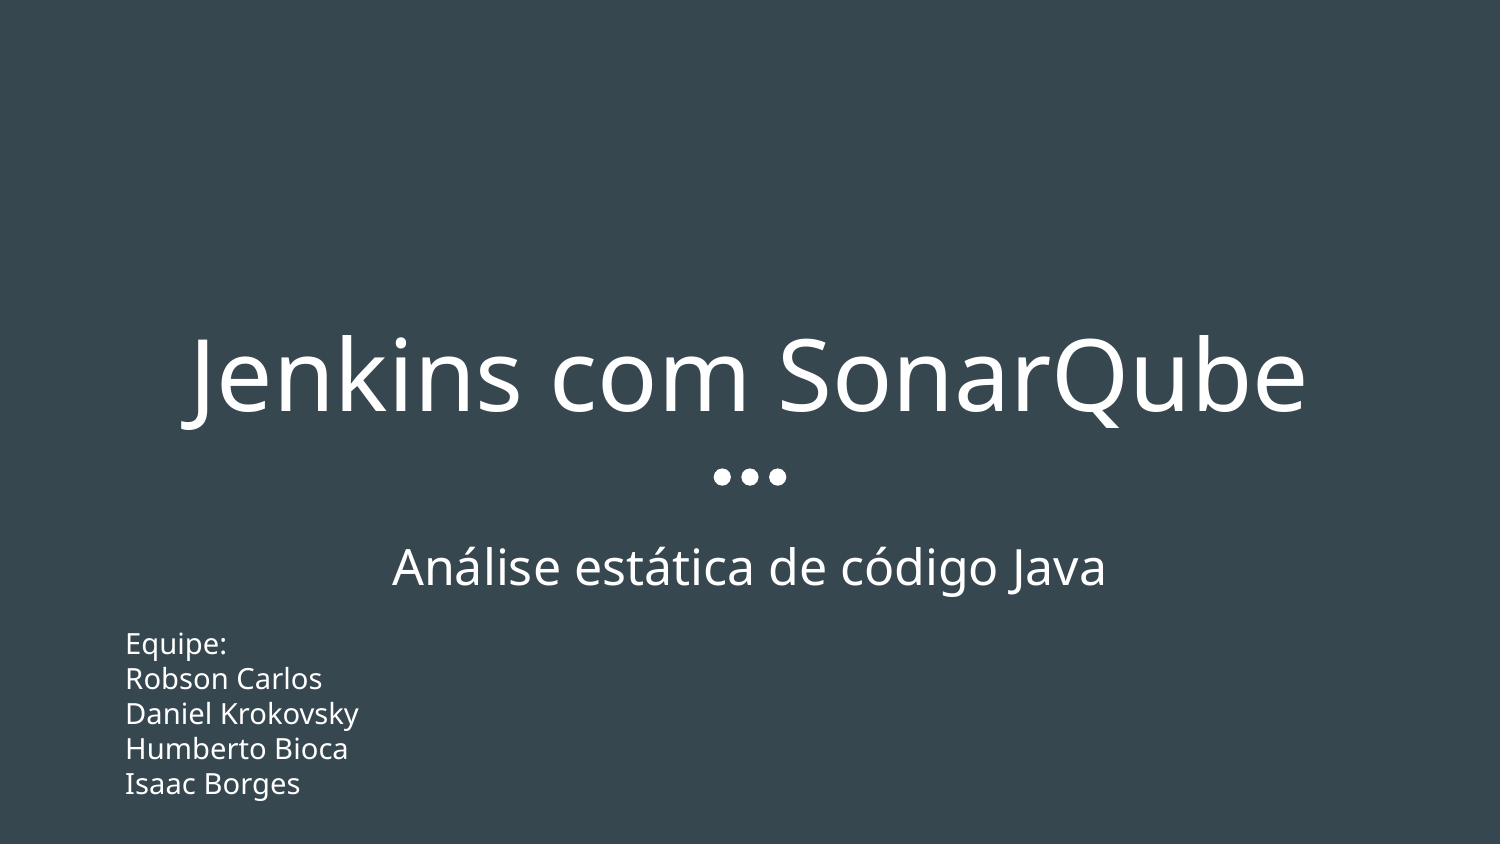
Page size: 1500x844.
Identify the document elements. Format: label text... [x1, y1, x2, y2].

subtitle Análise estática de código Java Equipe: Robson Carlos Daniel Krokovsky Humberto Bioca Isaac Borges [110, 520, 1390, 651]
title Jenkins com SonarQube [110, 162, 1390, 447]
